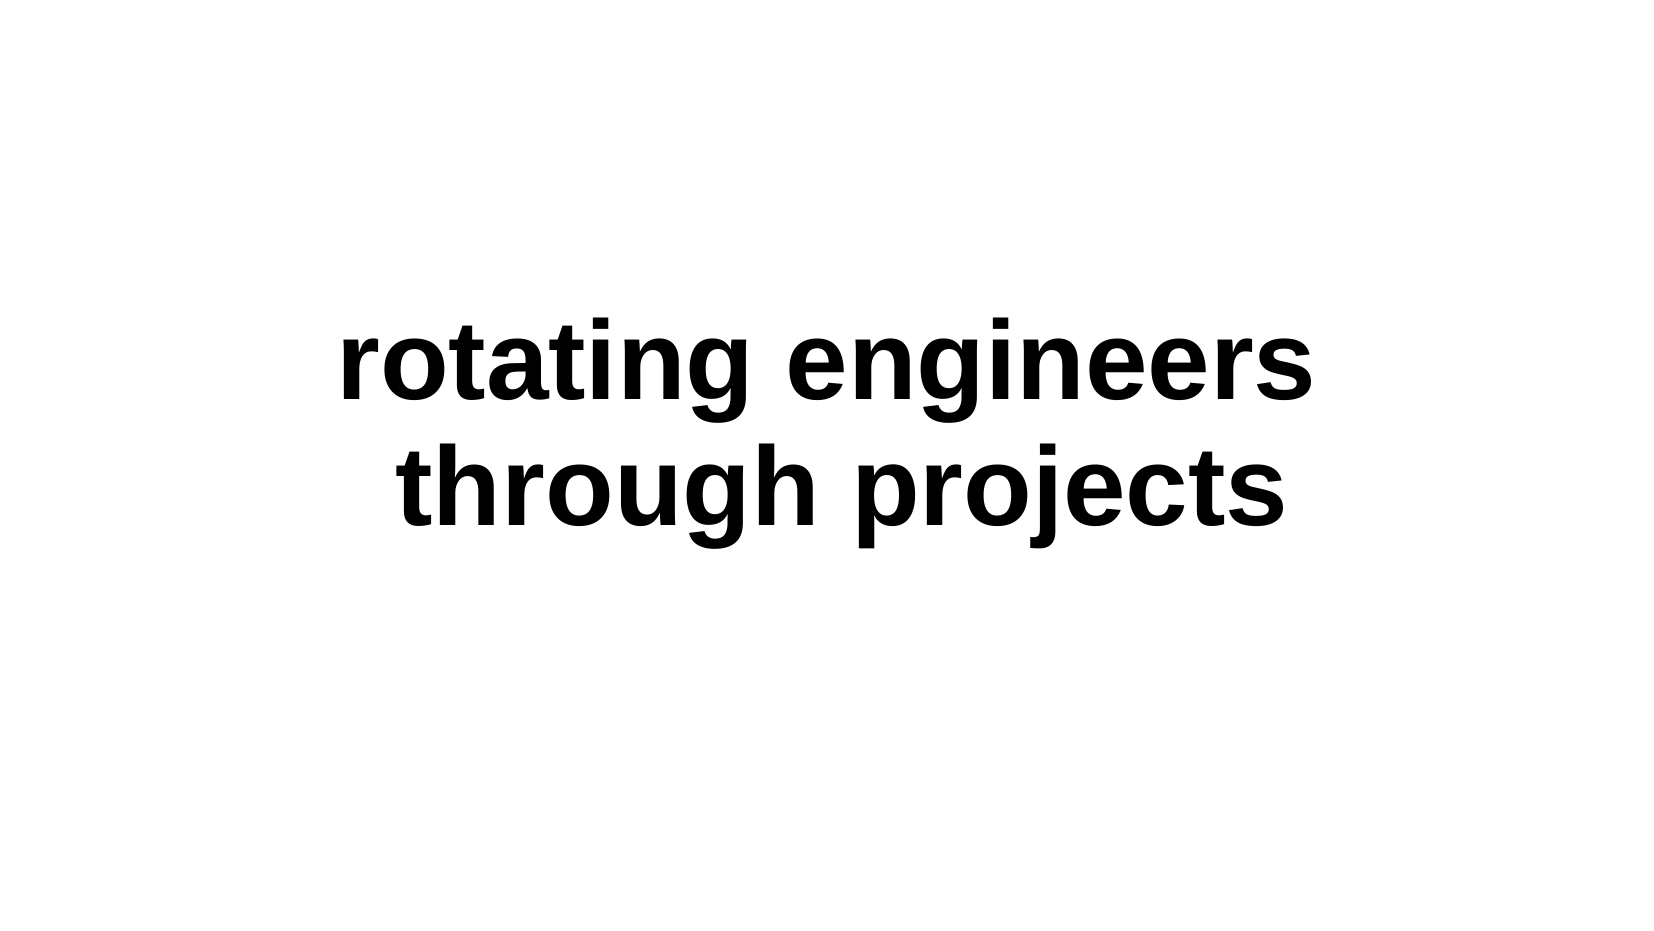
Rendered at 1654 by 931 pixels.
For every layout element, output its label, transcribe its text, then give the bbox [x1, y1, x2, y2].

title rotating engineers through projects [82, 297, 1571, 549]
